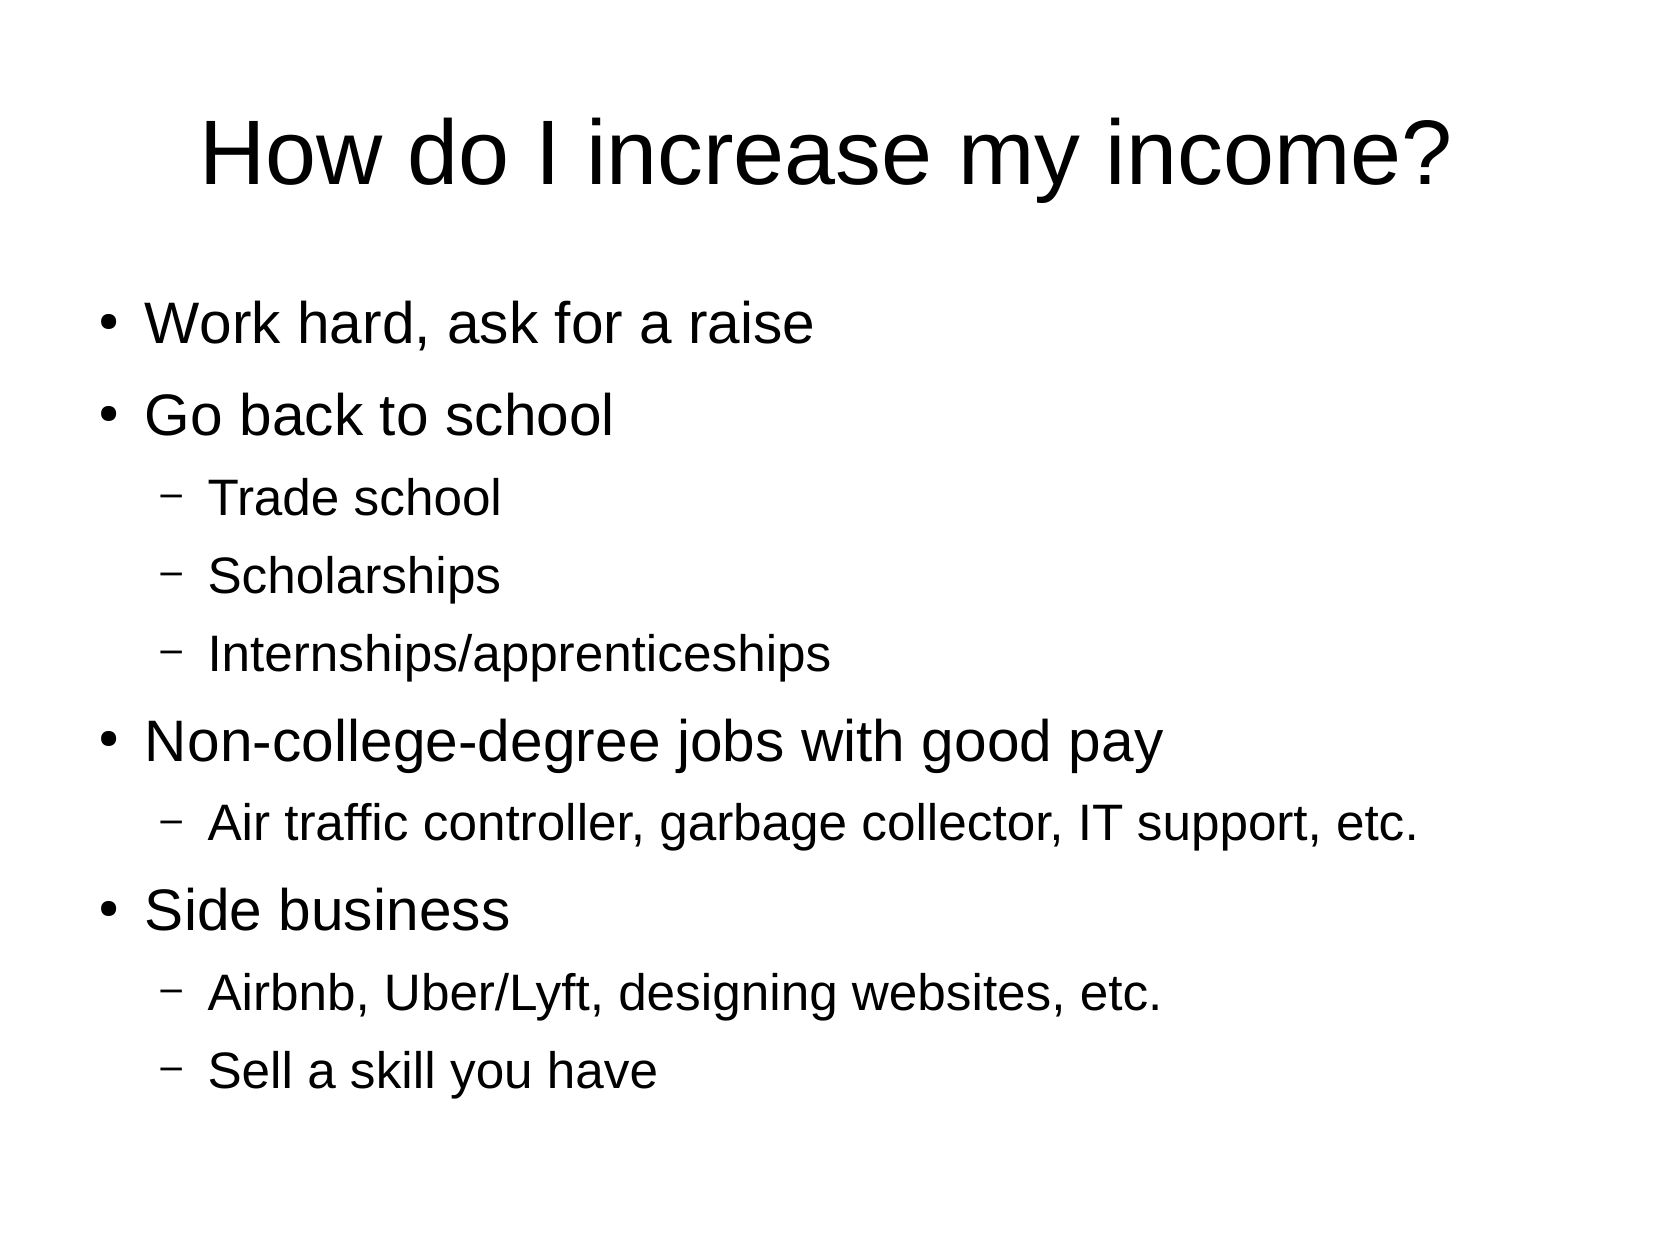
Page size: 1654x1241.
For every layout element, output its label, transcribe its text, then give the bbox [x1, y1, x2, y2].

list Work hard, ask for a raise Go back to school Trade school Scholarships Internships/apprenticeships Non-college-degree jobs with good pay Air traffic controller, garbage collector, IT support, etc. Side business Airbnb, Uber/Lyft, designing websites, etc. Sell a skill you have [82, 290, 1571, 1107]
title How do I increase my income? [82, 49, 1571, 257]
